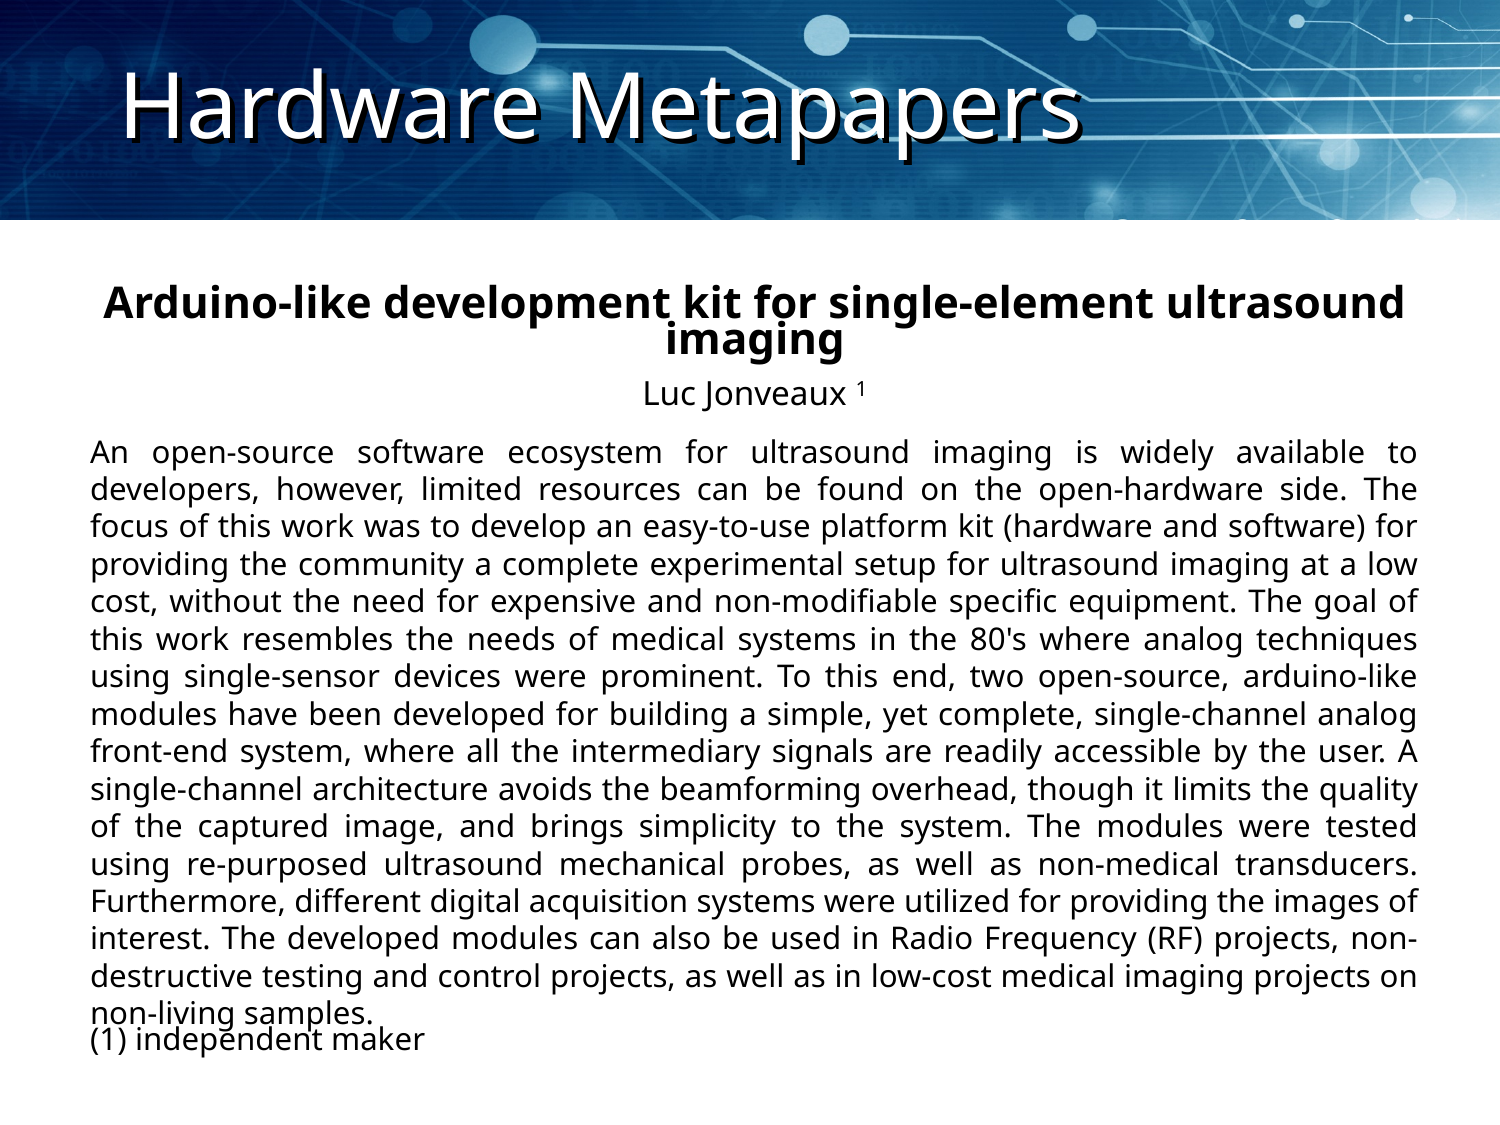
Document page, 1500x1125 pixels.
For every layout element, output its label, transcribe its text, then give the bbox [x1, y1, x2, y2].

text_box (1) independent maker [75, 1011, 617, 1065]
title Hardware Metapapers [103, 0, 1397, 218]
list Arduino-like development kit for single-element ultrasound imaging Luc Jonveaux 1 An open-source software ecosystem for ultrasound imaging is widely available to developers, however, limited resources can be found on the open-hardware side. The focus of this work was to develop an easy-to-use platform kit (hardware and software) for providing the community a complete experimental setup for ultrasound imaging at a low cost, without the need for expensive and non-modifiable specific equipment. The goal of this work resembles the needs of medical systems in the 80's where analog techniques using single-sensor devices were prominent. To this end, two open-source, arduino-like modules have been developed for building a simple, yet complete, single-channel analog front-end system, where all the intermediary signals are readily accessible by the user. A single-channel architecture avoids the beamforming overhead, though it limits the quality of the captured image, and brings simplicity to the system. The modules were tested using re-purposed ultrasound mechanical probes, as well as non-medical transducers. Furthermore, different digital acquisition systems were utilized for providing the images of interest. The developed modules can also be used in Radio Frequency (RF) projects, non-destructive testing and control projects, as well as in low-cost medical imaging projects on non-living samples. [75, 281, 1435, 1039]
